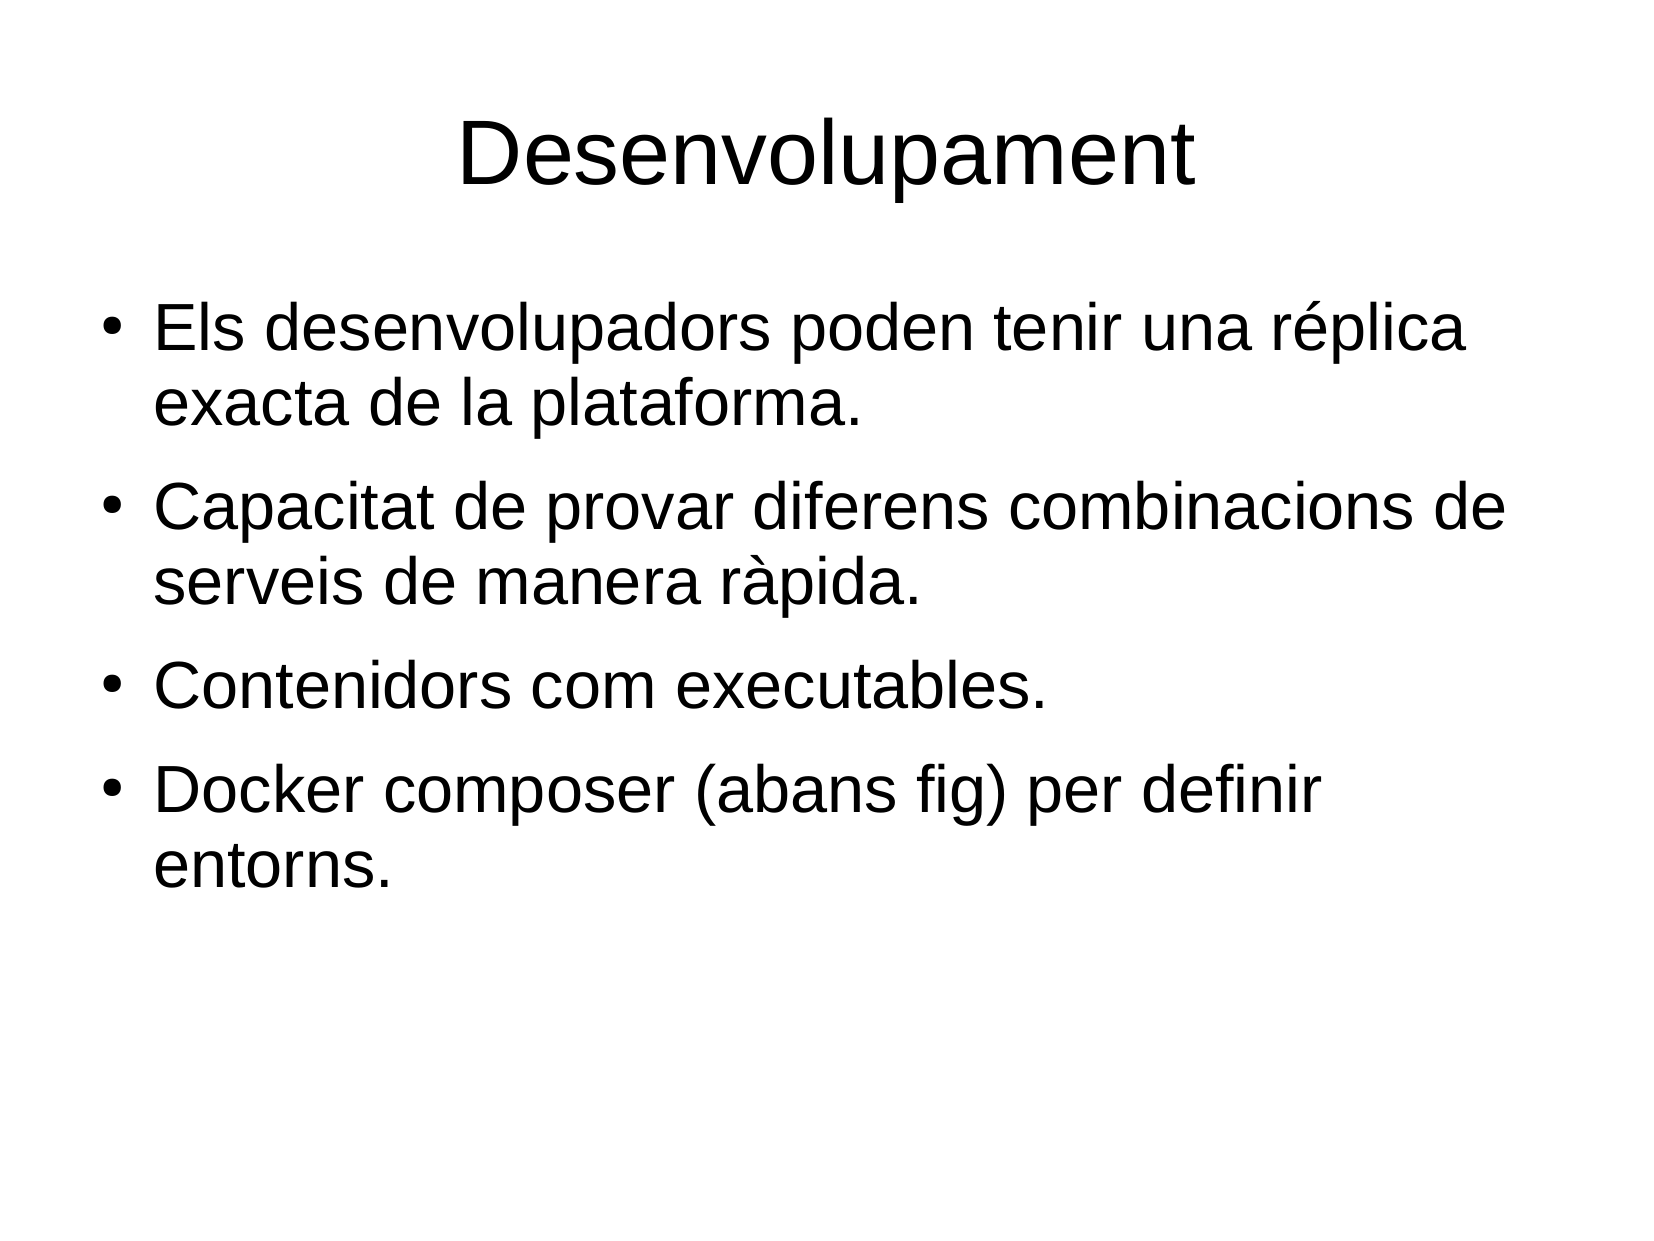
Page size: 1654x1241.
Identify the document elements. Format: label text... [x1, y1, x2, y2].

title Desenvolupament [82, 49, 1571, 257]
list Els desenvolupadors poden tenir una réplica exacta de la plataforma. Capacitat de provar diferens combinacions de serveis de manera ràpida. Contenidors com executables. Docker composer (abans fig) per definir entorns. [82, 290, 1571, 1109]
